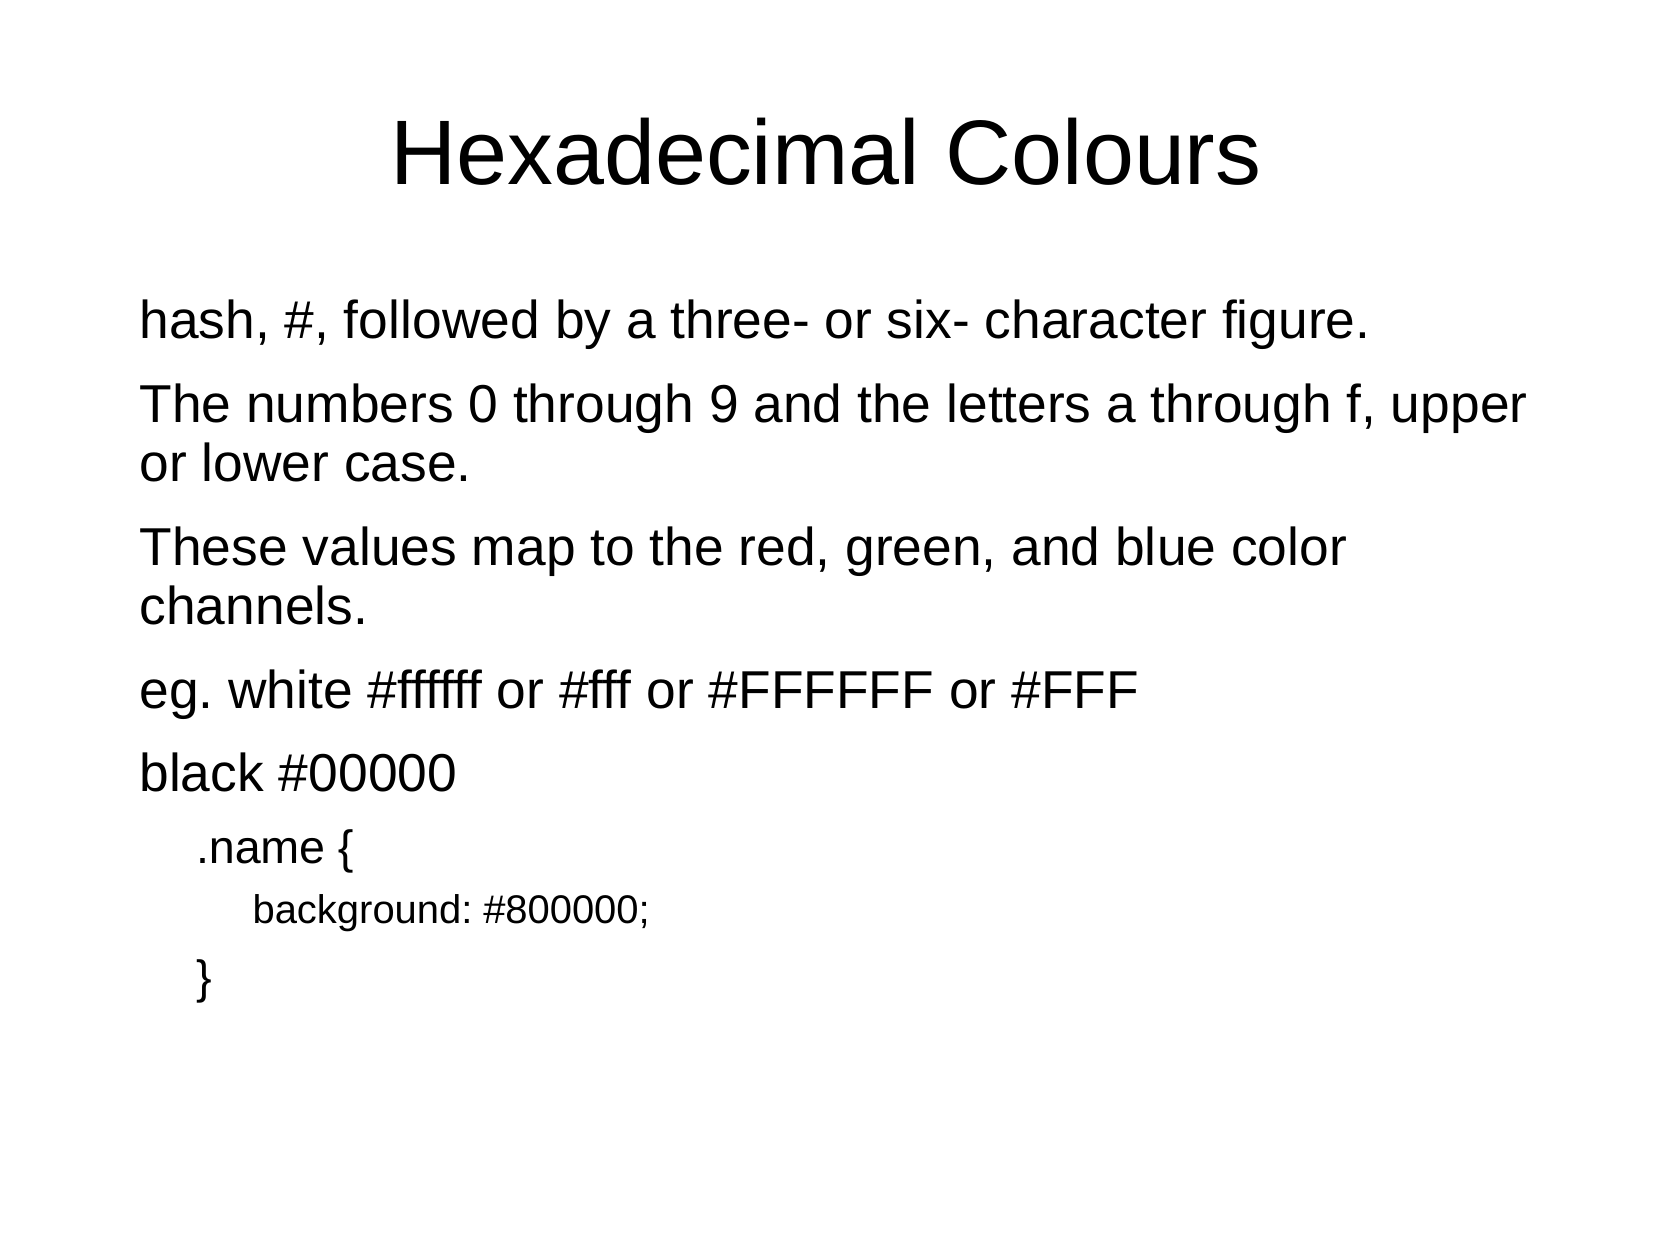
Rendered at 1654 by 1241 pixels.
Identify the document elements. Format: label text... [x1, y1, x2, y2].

title Hexadecimal Colours [82, 49, 1571, 257]
list hash, #, followed by a three- or six- character figure. The numbers 0 through 9 and the letters a through f, upper or lower case. These values map to the red, green, and blue color channels. eg. white #ffffff or #fff or #FFFFFF or #FFF black #00000 .name { background: #800000; } [82, 290, 1571, 1010]
